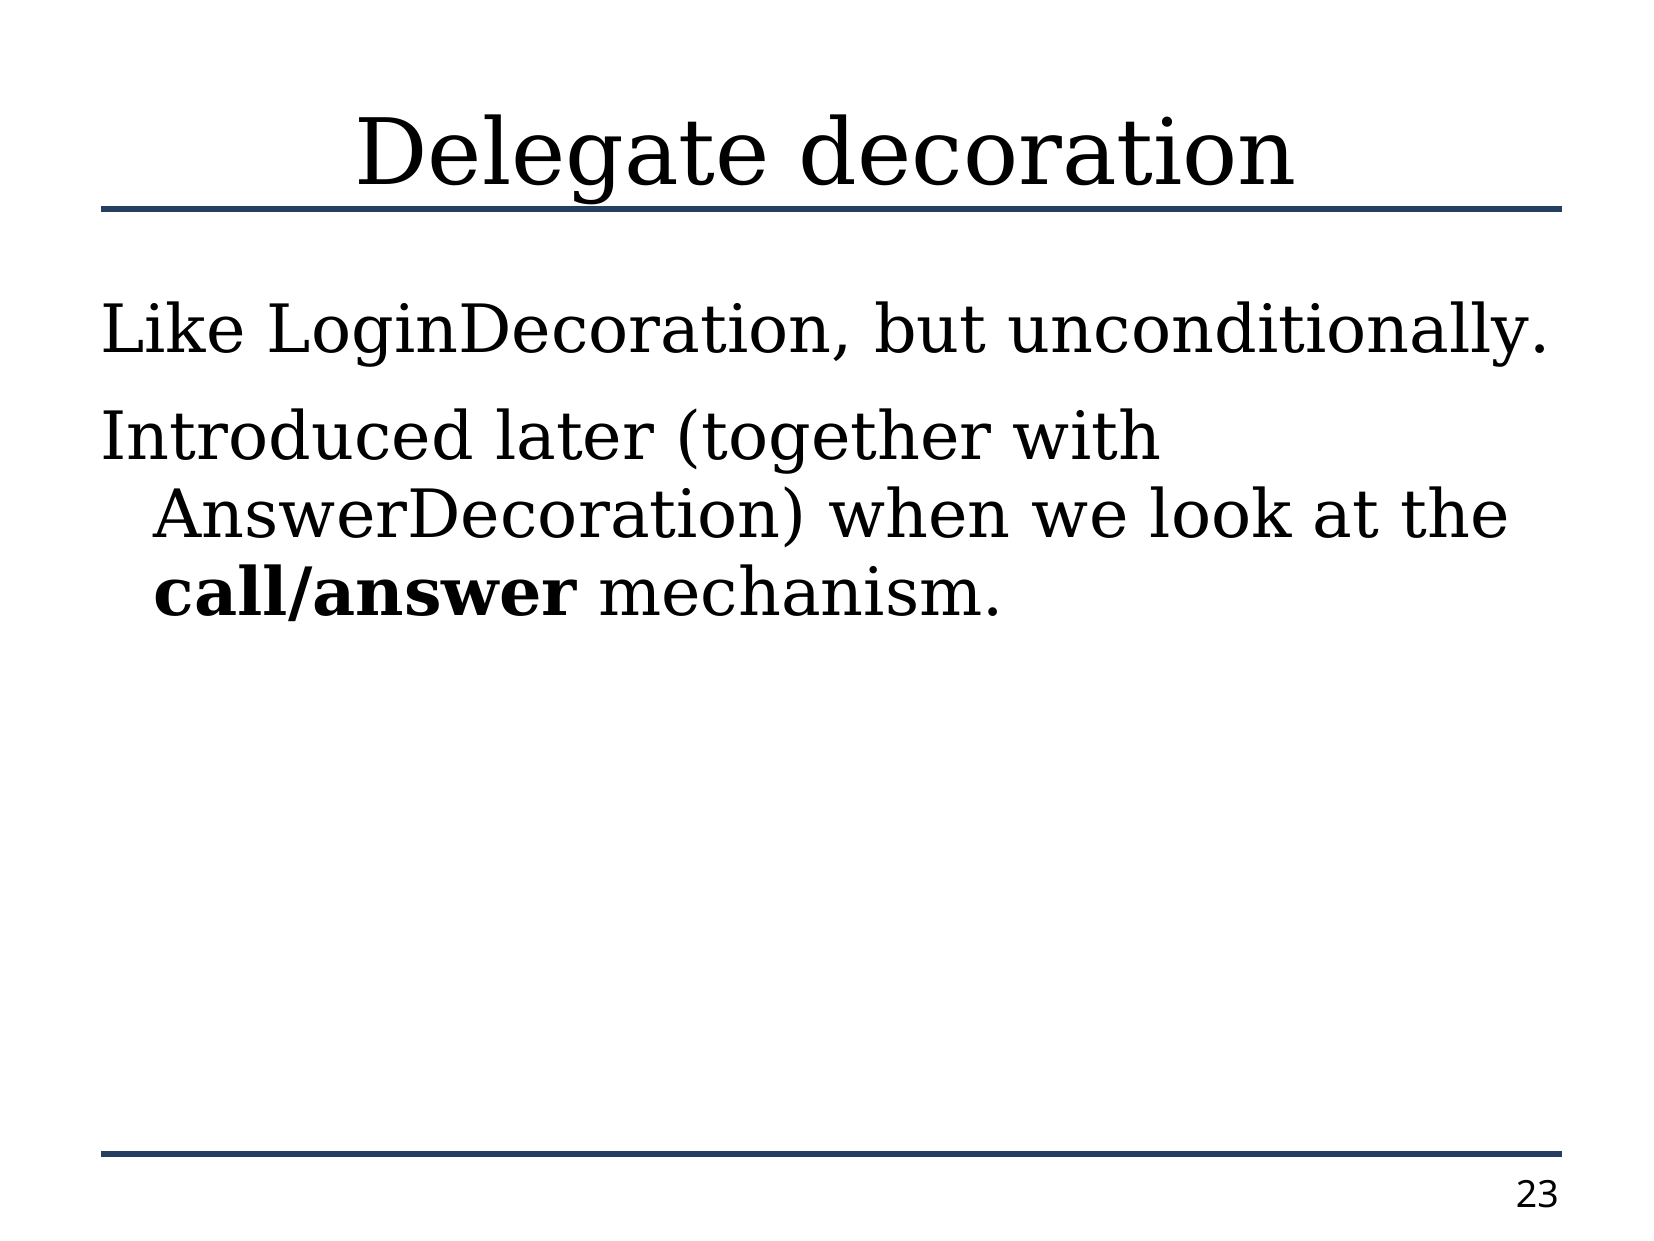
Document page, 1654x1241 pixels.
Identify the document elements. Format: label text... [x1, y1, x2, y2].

list Like LoginDecoration, but unconditionally. Introduced later (together with AnswerDecoration) when we look at the call/answer mechanism. [82, 290, 1571, 1109]
title Delegate decoration [82, 49, 1571, 257]
